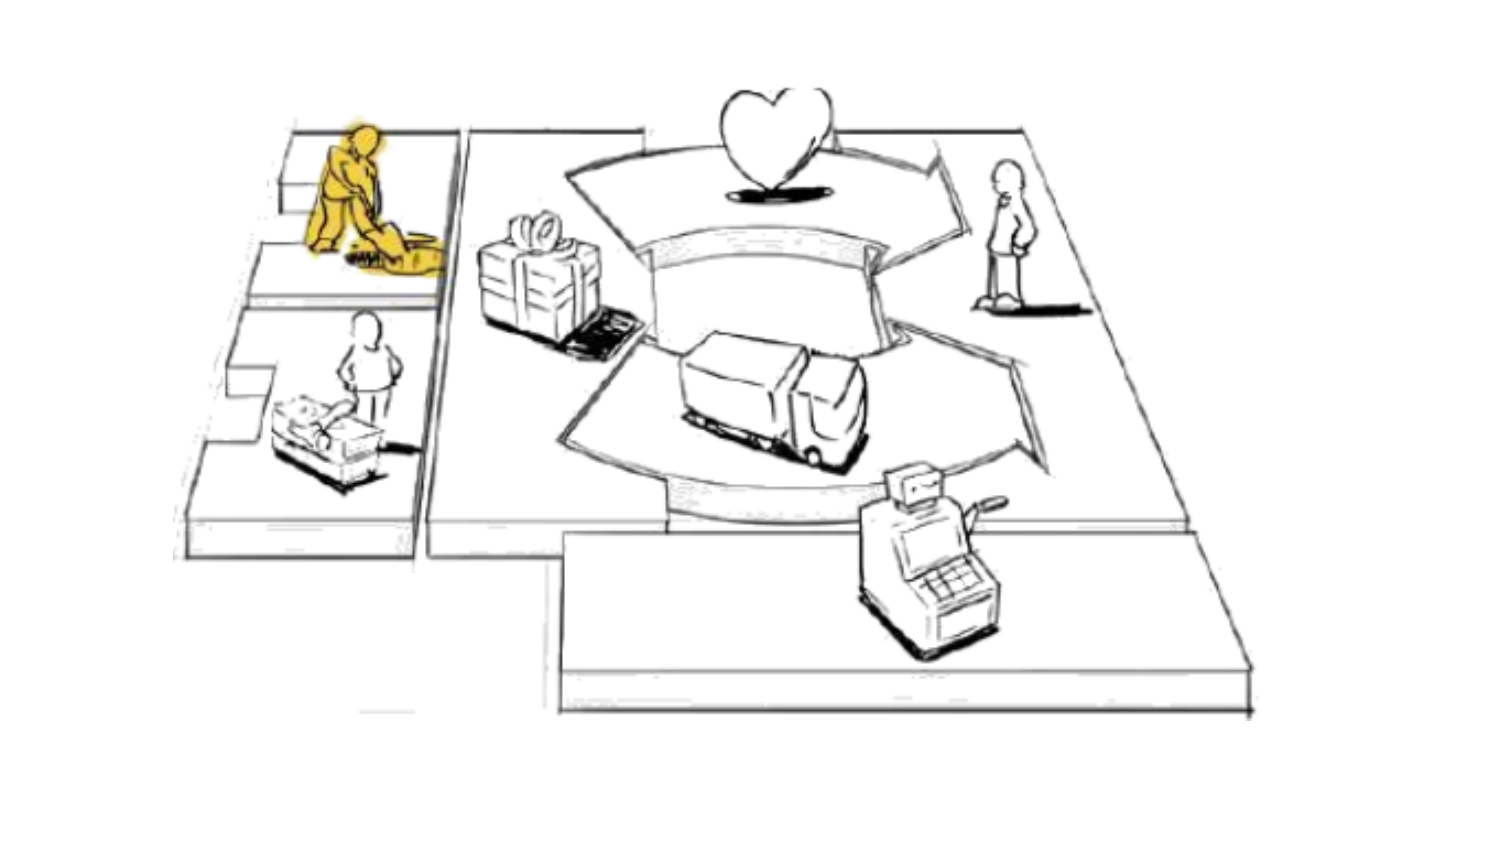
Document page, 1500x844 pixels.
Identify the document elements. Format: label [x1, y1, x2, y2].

picture [173, 82, 1261, 721]
